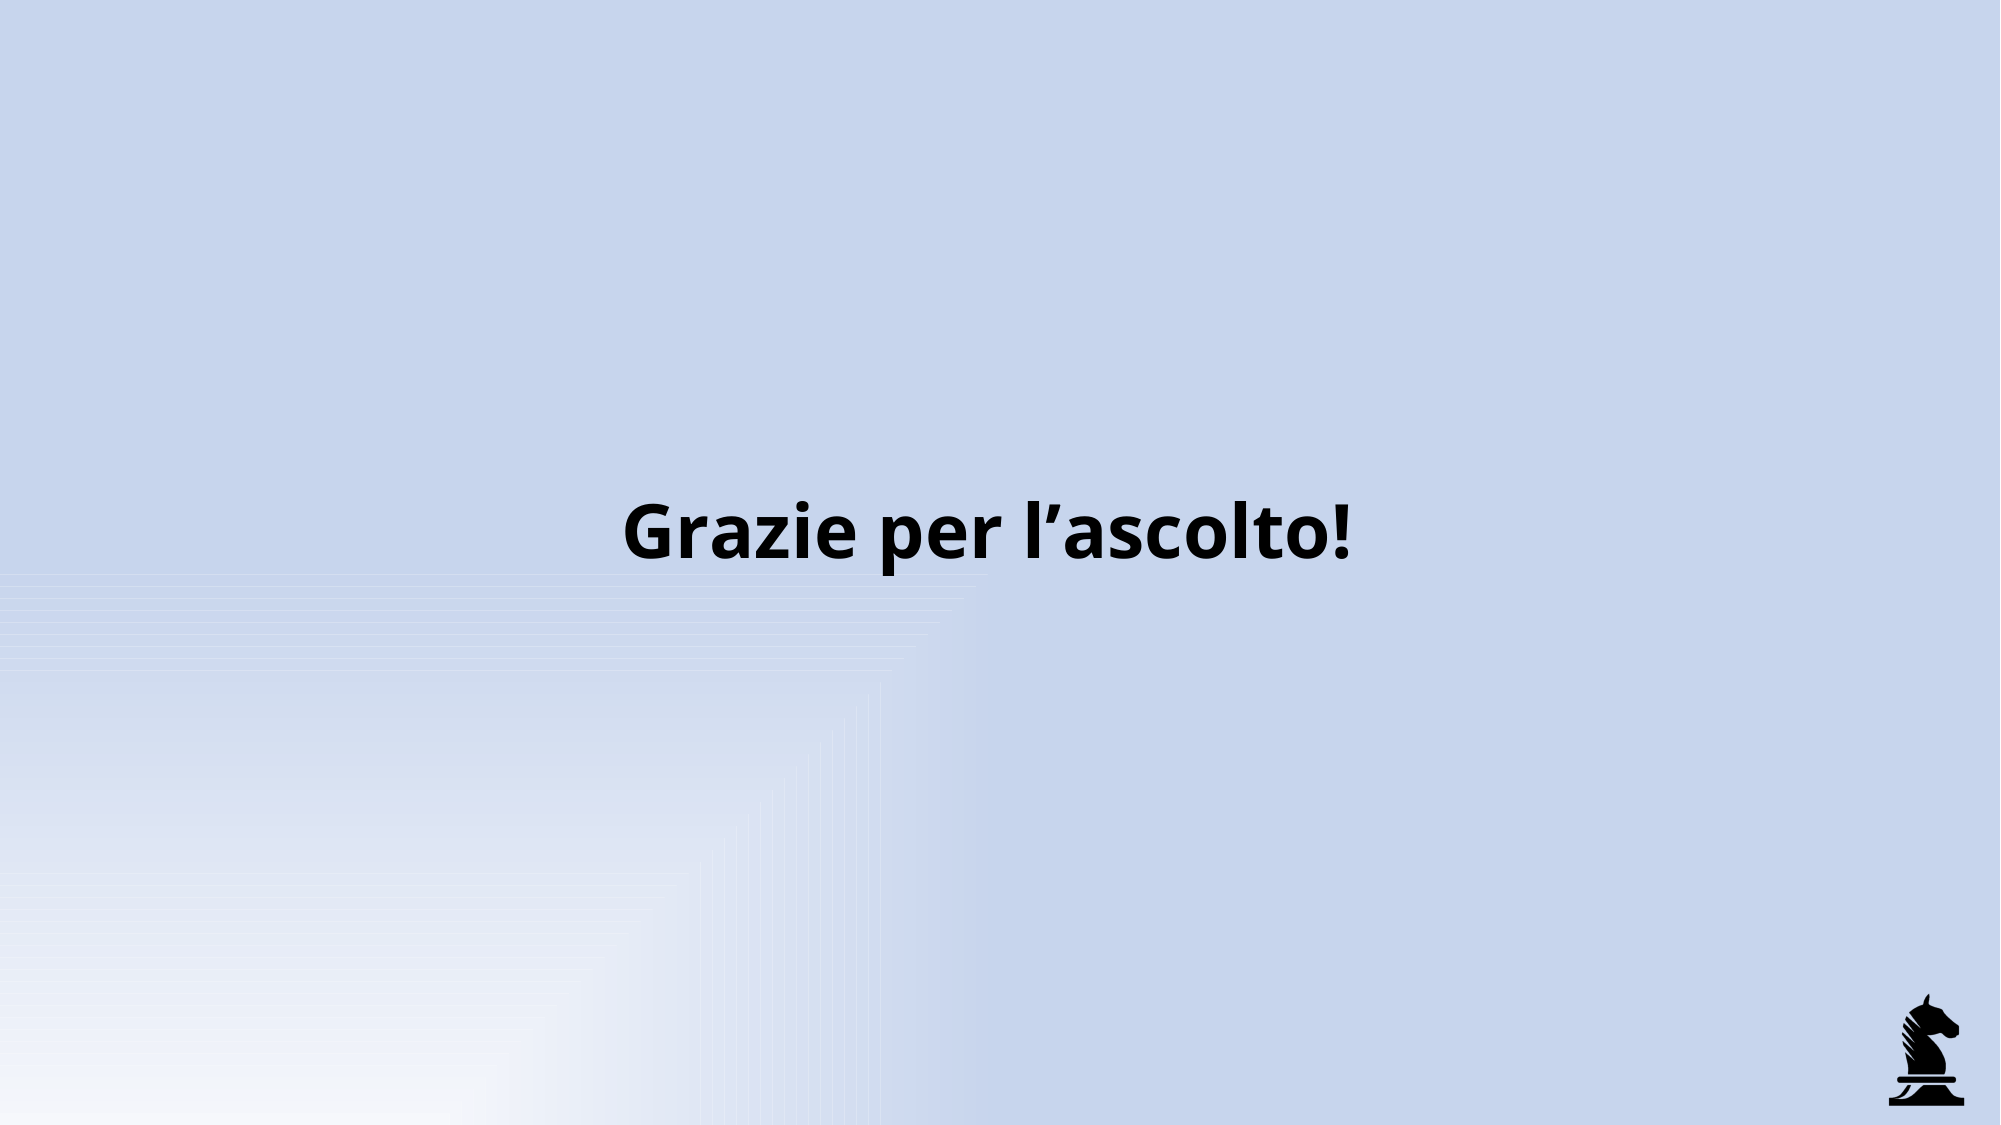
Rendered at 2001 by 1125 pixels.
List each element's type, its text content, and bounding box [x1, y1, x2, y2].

picture [1850, 975, 2000, 1125]
text_box Grazie per l’ascolto! [425, 476, 1550, 583]
